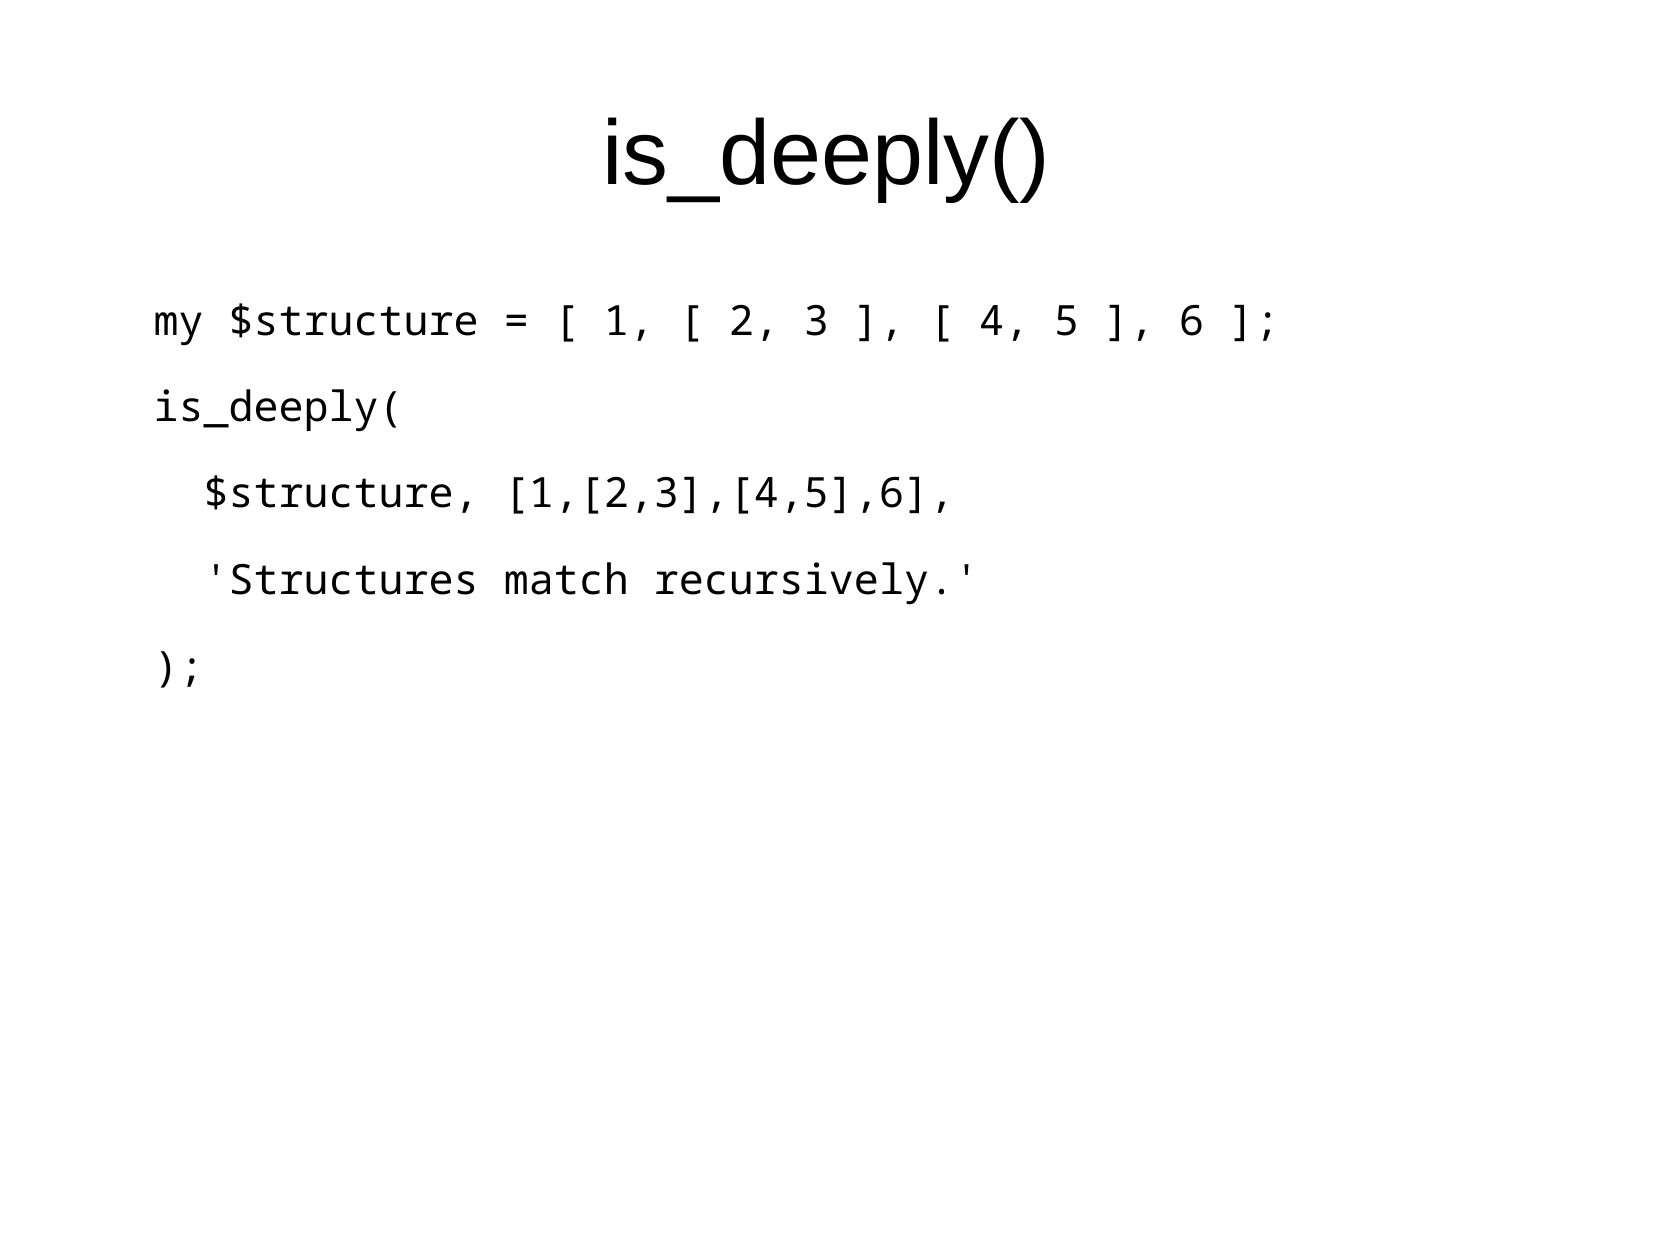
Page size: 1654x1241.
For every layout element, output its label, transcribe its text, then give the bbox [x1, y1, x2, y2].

list my $structure = [ 1, [ 2, 3 ], [ 4, 5 ], 6 ]; is_deeply( $structure, [1,[2,3],[4,5],6], 'Structures match recursively.' ); [82, 290, 1571, 1010]
title is_deeply() [82, 49, 1571, 257]
